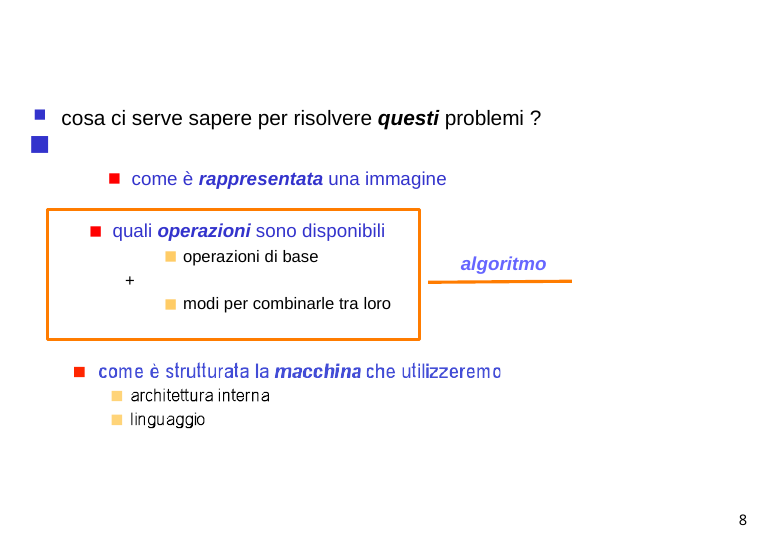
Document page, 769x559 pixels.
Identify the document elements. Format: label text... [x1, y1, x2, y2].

text_box [185, 415, 193, 429]
text_box [172, 391, 180, 402]
text_box [200, 391, 205, 402]
text_box [176, 415, 184, 429]
text_box [180, 388, 189, 402]
text_box [261, 391, 269, 402]
text_box [245, 391, 251, 402]
text_box [157, 415, 164, 426]
text_box [131, 391, 139, 402]
text_box [154, 388, 161, 402]
text_box [367, 363, 500, 377]
text_box [138, 415, 145, 426]
text_box [111, 390, 123, 402]
text_box [145, 391, 153, 402]
text_box cosa ci serve sapere per risolvere questi problemi ? come è rappresentata una immagine [29, 102, 544, 190]
text_box [190, 391, 198, 402]
text_box [148, 415, 156, 429]
text_box [99, 363, 361, 377]
text_box [231, 388, 244, 402]
text_box [194, 415, 205, 426]
text_box quali operazioni sono disponibili operazioni di base + modi per combinarle tra loro [47, 209, 420, 340]
text_box [252, 391, 259, 402]
text_box [111, 414, 123, 426]
text_box [205, 391, 213, 402]
text_box [166, 415, 175, 426]
text_box [223, 391, 230, 402]
text_box algoritmo [458, 249, 549, 277]
text_box [74, 366, 85, 378]
text_box 8 [736, 509, 750, 531]
text_box [166, 388, 171, 402]
text_box [140, 391, 145, 402]
